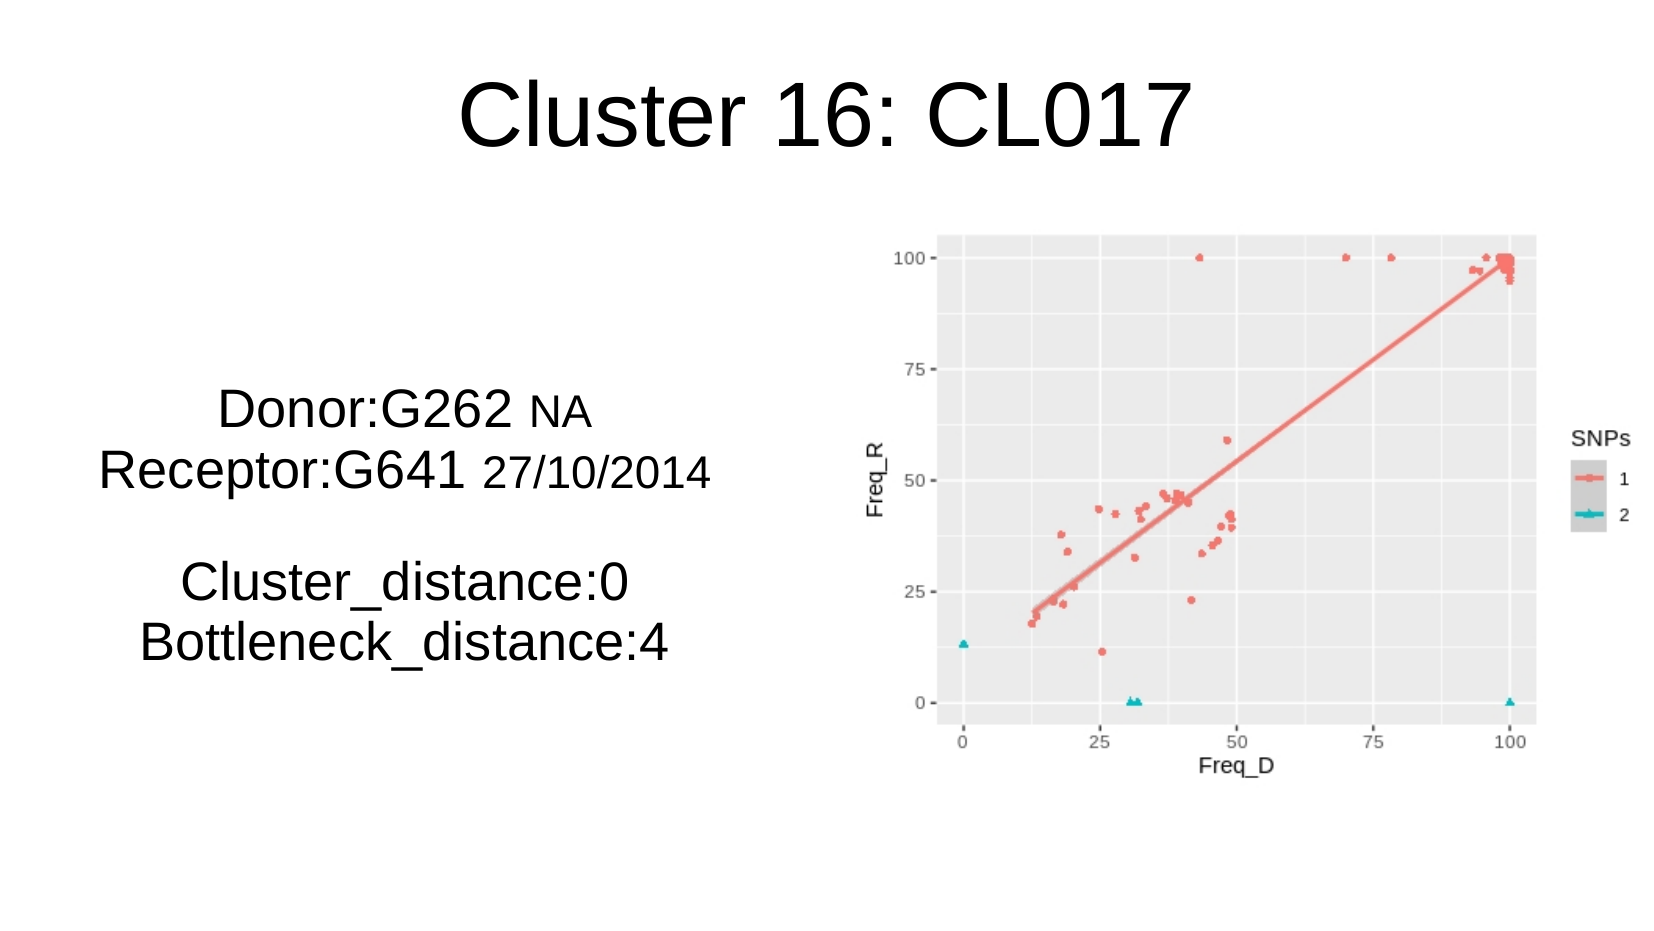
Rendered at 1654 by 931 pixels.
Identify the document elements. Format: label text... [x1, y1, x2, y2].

picture [856, 224, 1654, 789]
text_box Donor:G262 NA Receptor:G641 27/10/2014 Cluster_distance:0 Bottleneck_distance:4 [30, 255, 781, 796]
title Cluster 16: CL017 [82, 37, 1571, 193]
